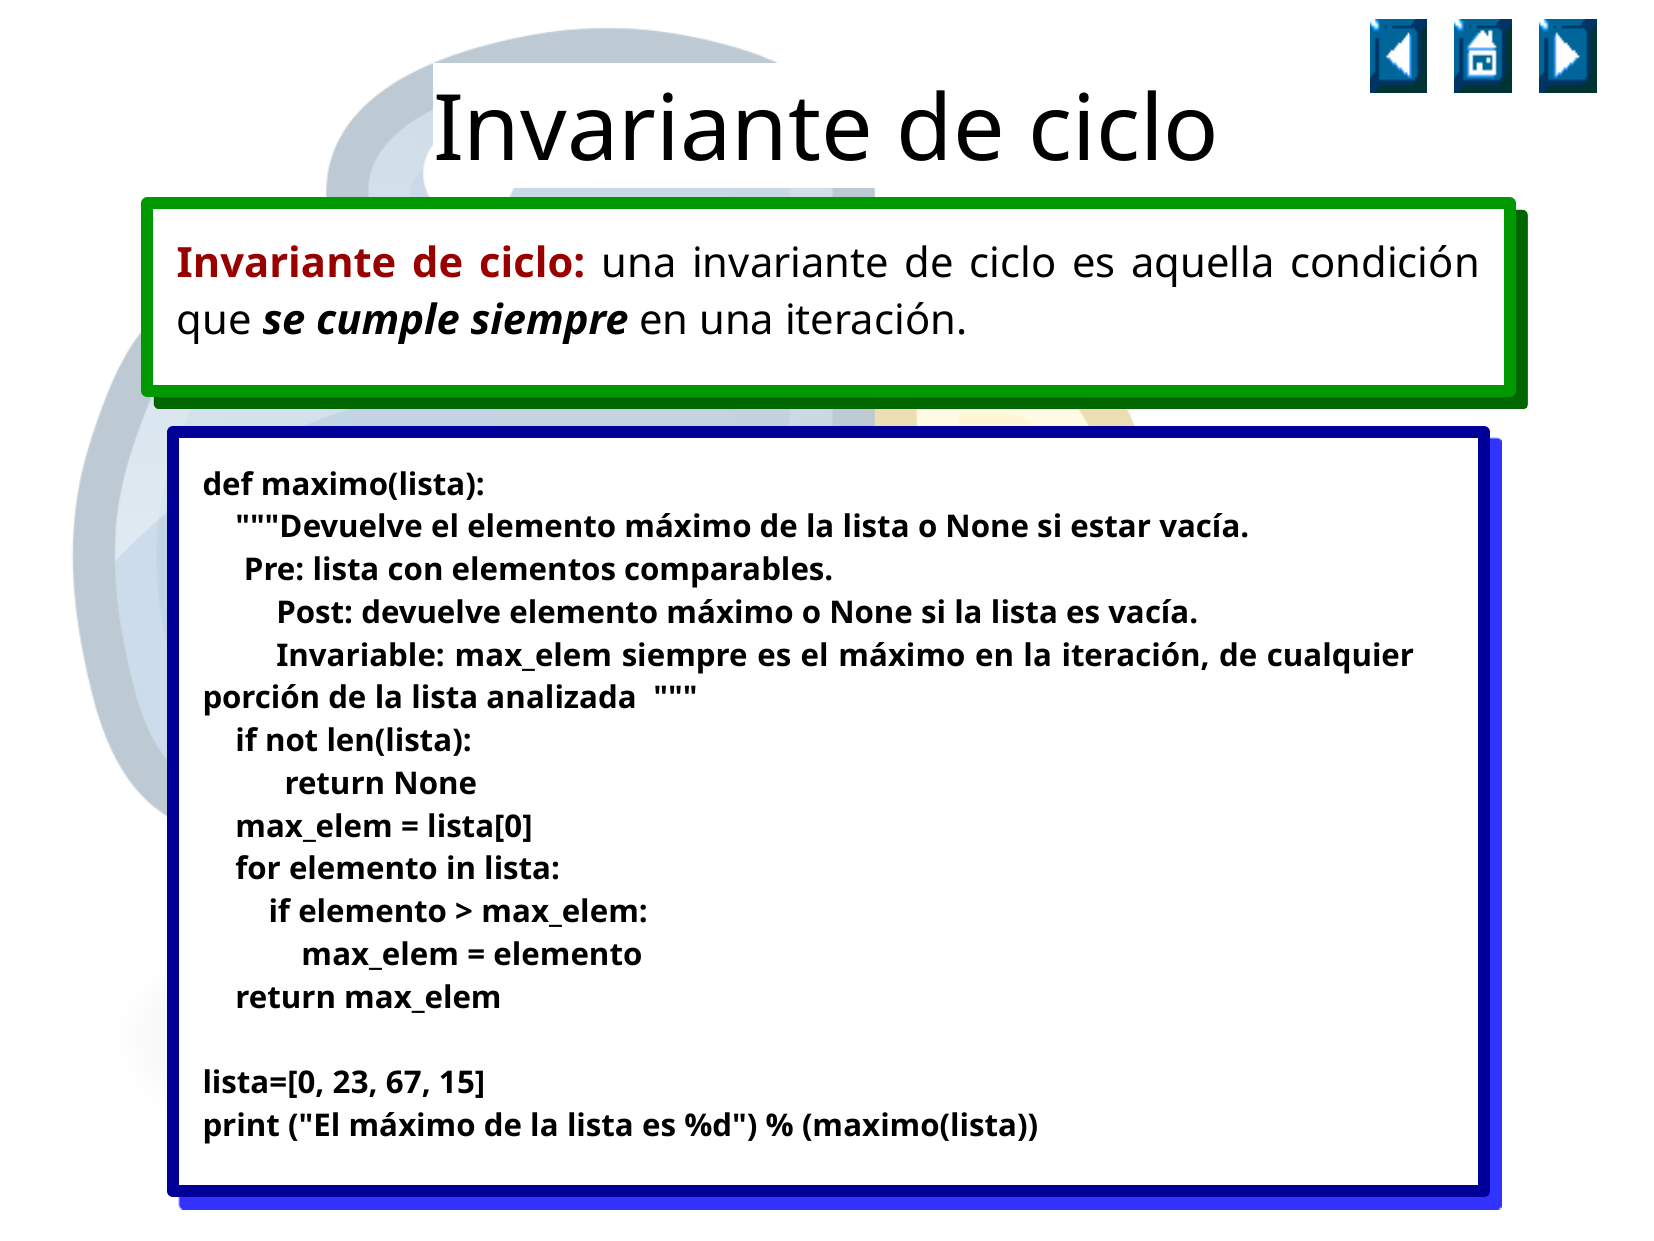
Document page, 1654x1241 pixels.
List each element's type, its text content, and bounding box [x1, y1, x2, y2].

picture [1454, 19, 1512, 93]
picture [1554, 33, 1579, 77]
picture [1539, 19, 1548, 31]
picture [1370, 19, 1379, 31]
picture [1454, 19, 1463, 31]
title Invariante de ciclo [82, 49, 1571, 201]
picture [1370, 19, 1427, 93]
text_box Invariante de ciclo: una invariante de ciclo es aquella condición que se cumple siempre en una iteración. [147, 203, 1510, 391]
picture [1539, 19, 1597, 93]
text_box def maximo(lista): """Devuelve el elemento máximo de la lista o None si estar vacía. Pre: lista con elementos comparables. Post: devuelve elemento máximo o None si la lista es vacía. Invariable: max_elem siempre es el máximo en la iteración, de cualquier porción de la lista analizada """ if not len(lista): return None max_elem = lista[0] for elemento in lista: if elemento > max_elem: max_elem = elemento return max_elem lista=[0, 23, 67, 15] print ("El máximo de la lista es %d") % (maximo(lista)) [172, 432, 1484, 1192]
